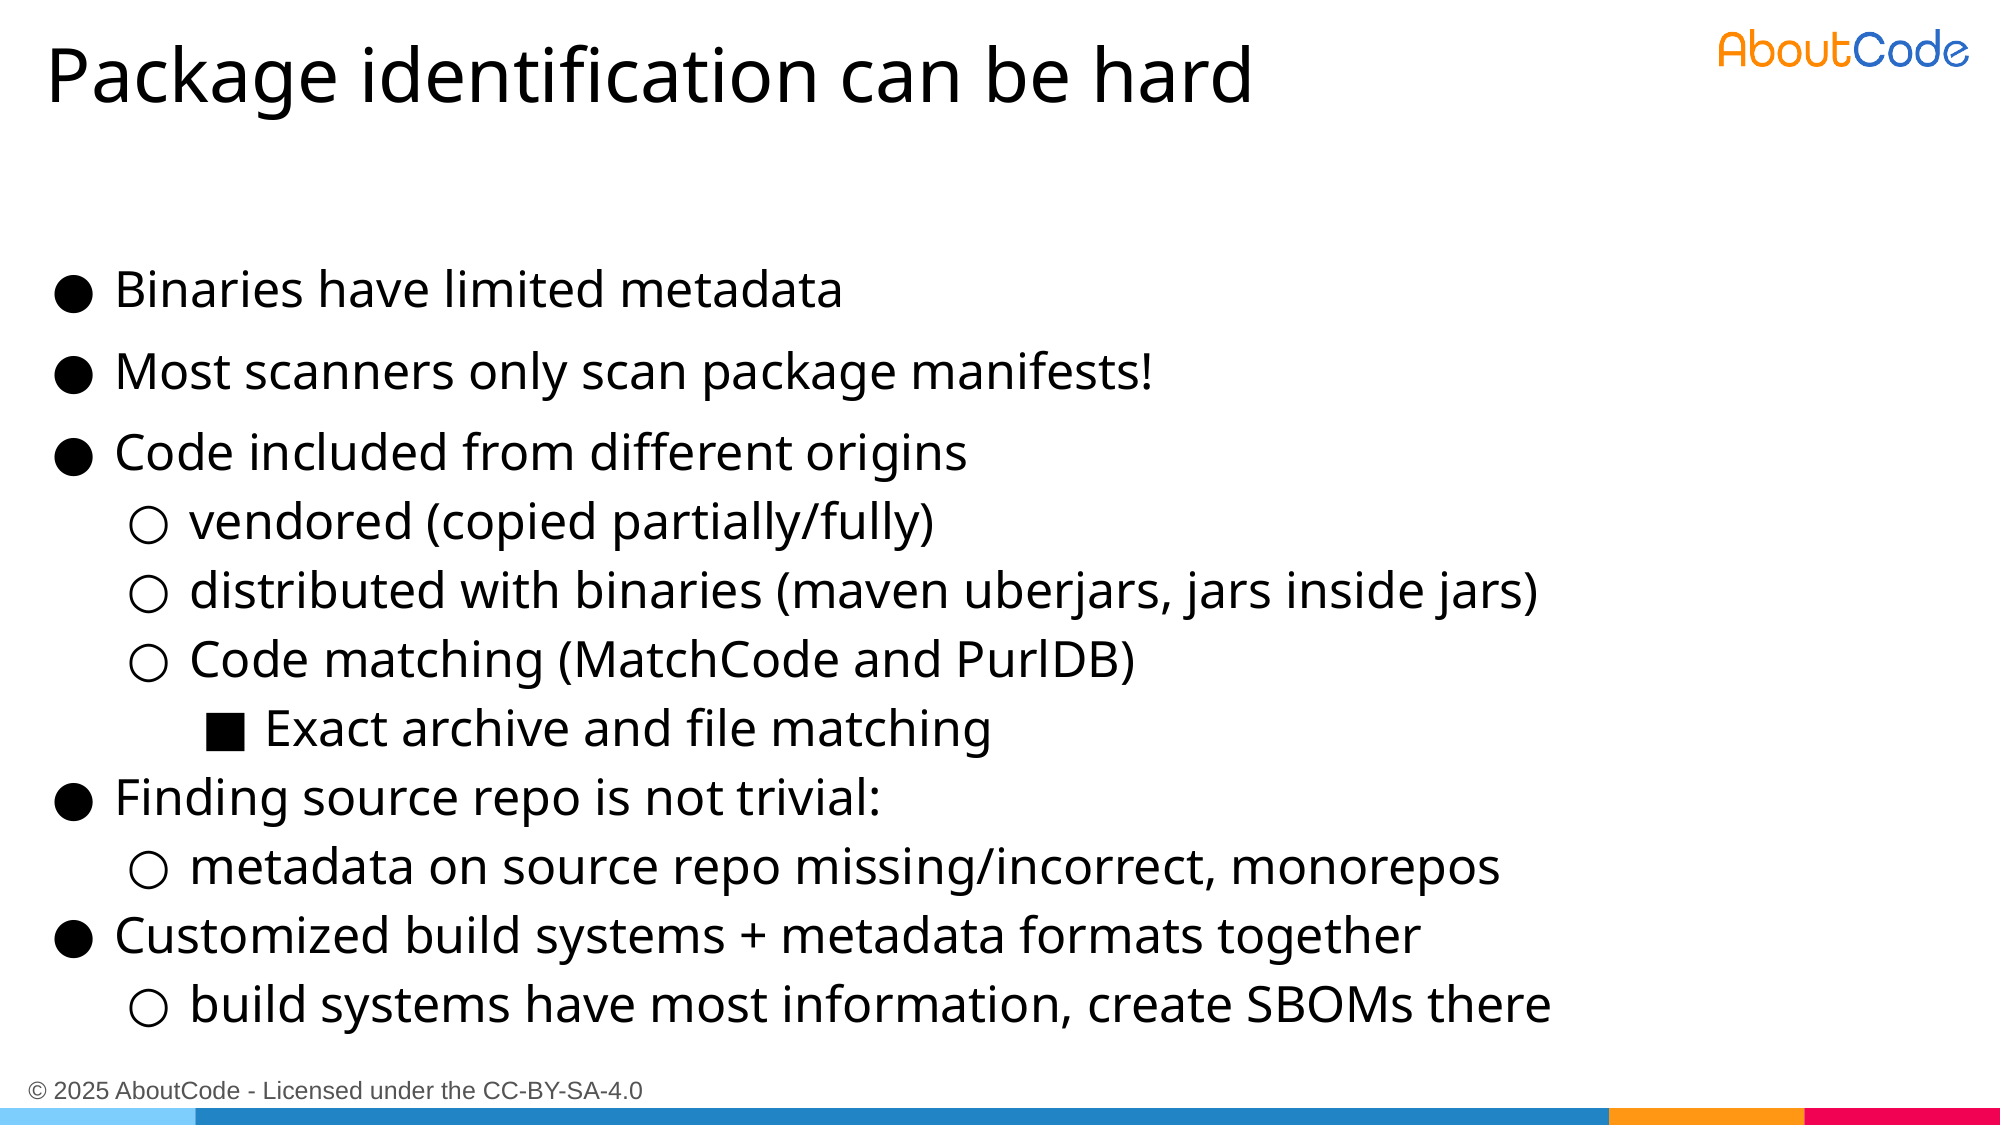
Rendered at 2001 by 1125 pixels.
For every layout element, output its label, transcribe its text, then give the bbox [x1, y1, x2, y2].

title Package identification can be hard [30, 20, 1807, 133]
picture [1807, 29, 1969, 67]
list Binaries have limited metadata Most scanners only scan package manifests! Code included from different origins vendored (copied partially/fully) distributed with binaries (maven uberjars, jars inside jars) Code matching (MatchCode and PurlDB) Exact archive and file matching Finding source repo is not trivial: metadata on source repo missing/incorrect, monorepos Customized build systems + metadata formats together build systems have most information, create SBOMs there [24, 233, 1907, 1015]
